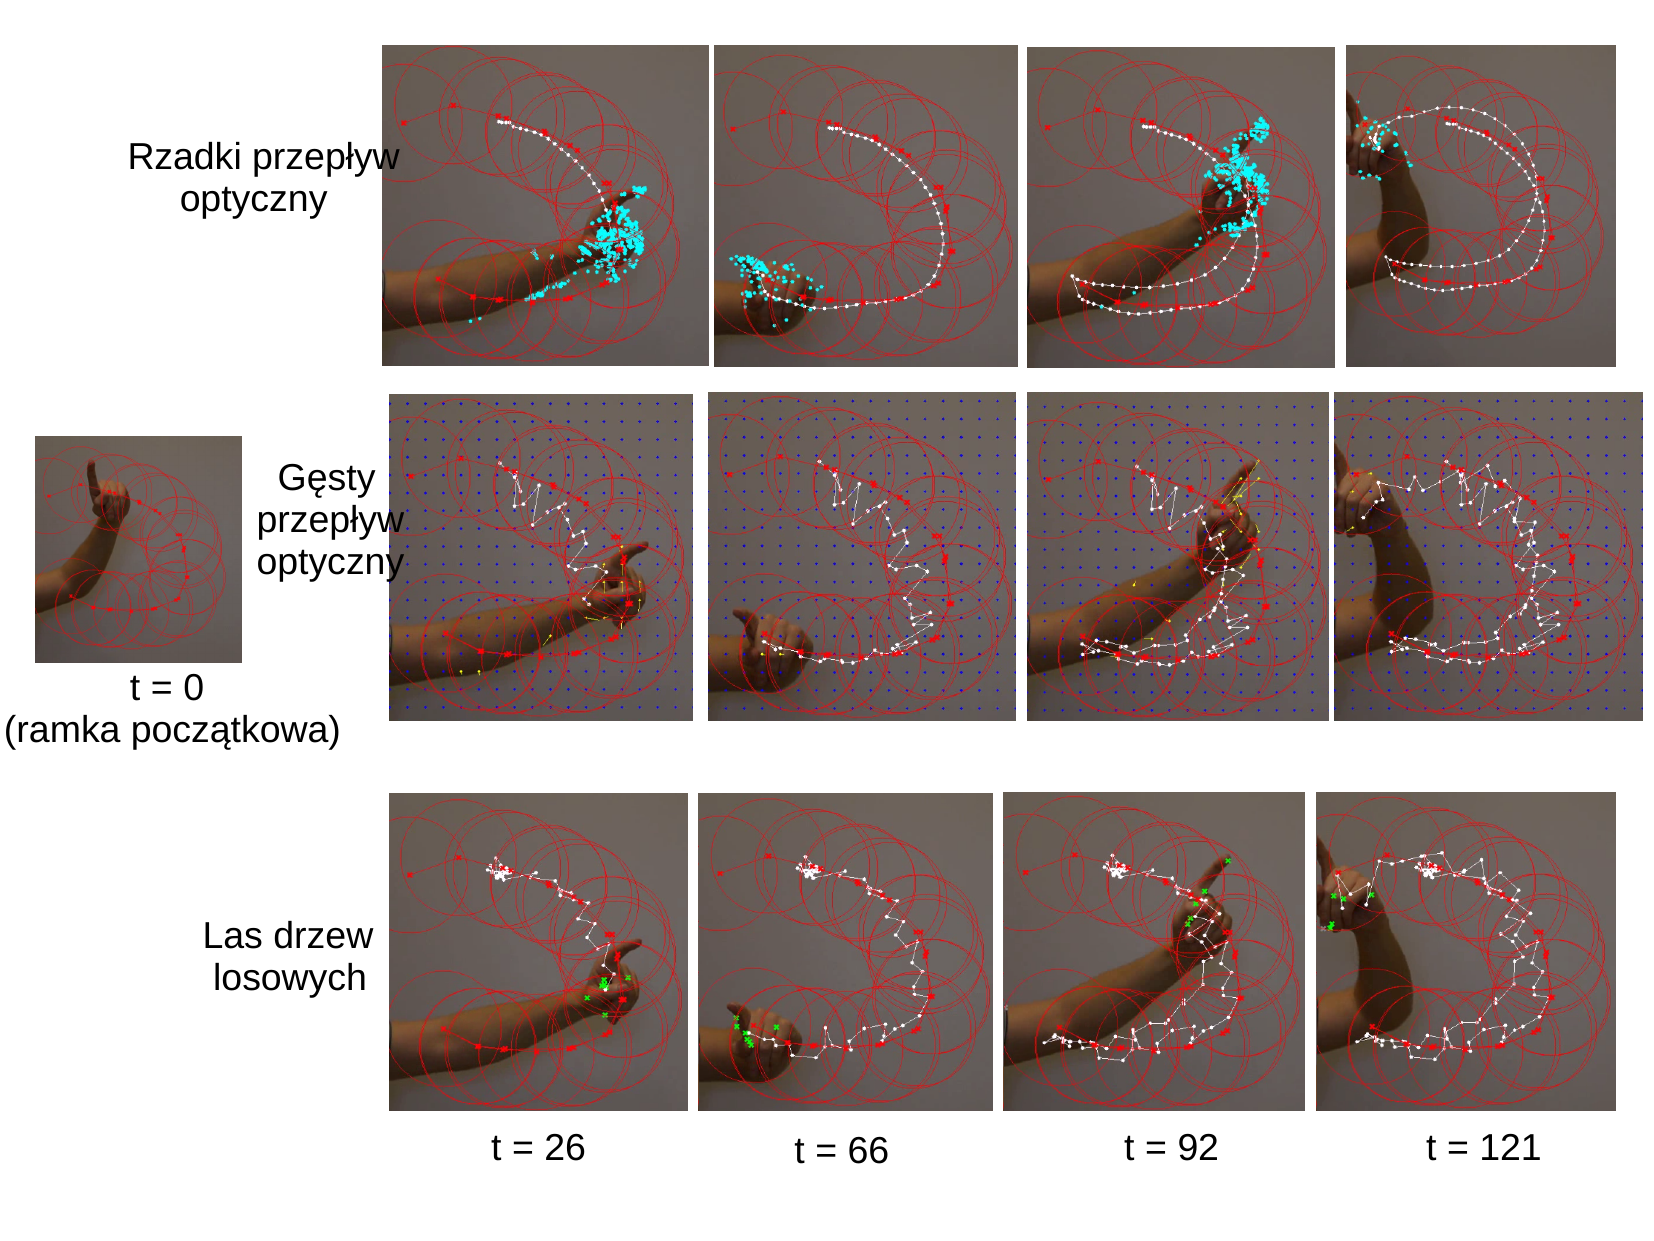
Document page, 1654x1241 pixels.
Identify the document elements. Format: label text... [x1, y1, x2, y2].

picture [708, 392, 1016, 721]
picture [1027, 392, 1329, 721]
picture [1003, 792, 1305, 1111]
text_box Rzadki przepływ optyczny [112, 127, 367, 237]
text_box Gęsty przepływ optyczny [241, 448, 402, 604]
text_box t = 66 [779, 1122, 887, 1184]
picture [1027, 47, 1335, 368]
text_box t = 121 [1411, 1119, 1536, 1182]
picture [382, 45, 709, 366]
picture [35, 436, 242, 659]
text_box Las drzew losowych [187, 907, 367, 1016]
text_box t = 92 [1109, 1119, 1217, 1182]
picture [1346, 45, 1616, 367]
picture [1316, 792, 1616, 1111]
picture [698, 793, 993, 1111]
text_box t = 26 [476, 1119, 584, 1182]
picture [389, 793, 688, 1111]
picture [389, 394, 693, 721]
picture [1334, 392, 1643, 721]
picture [714, 45, 1018, 367]
text_box t = 0 (ramka początkowa) [0, 659, 296, 768]
